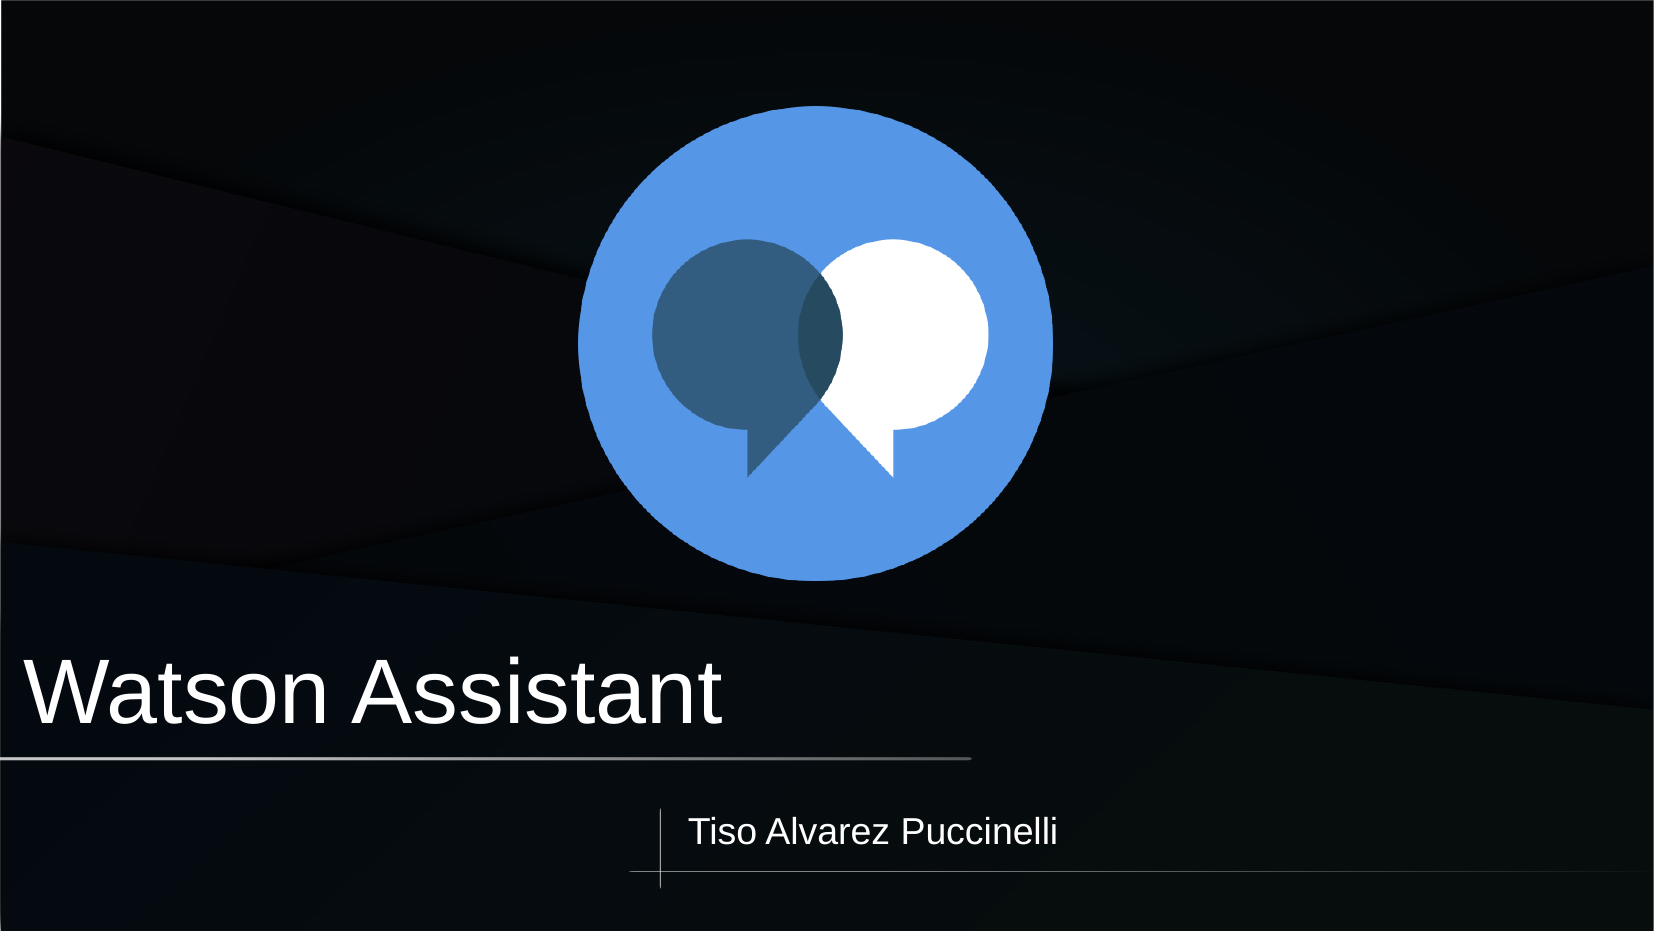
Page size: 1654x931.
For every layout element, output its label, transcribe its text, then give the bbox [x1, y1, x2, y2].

picture [0, 0, 1654, 931]
title Watson Assistant [23, 637, 1501, 746]
text_box Tiso Alvarez Puccinelli [673, 803, 1536, 860]
